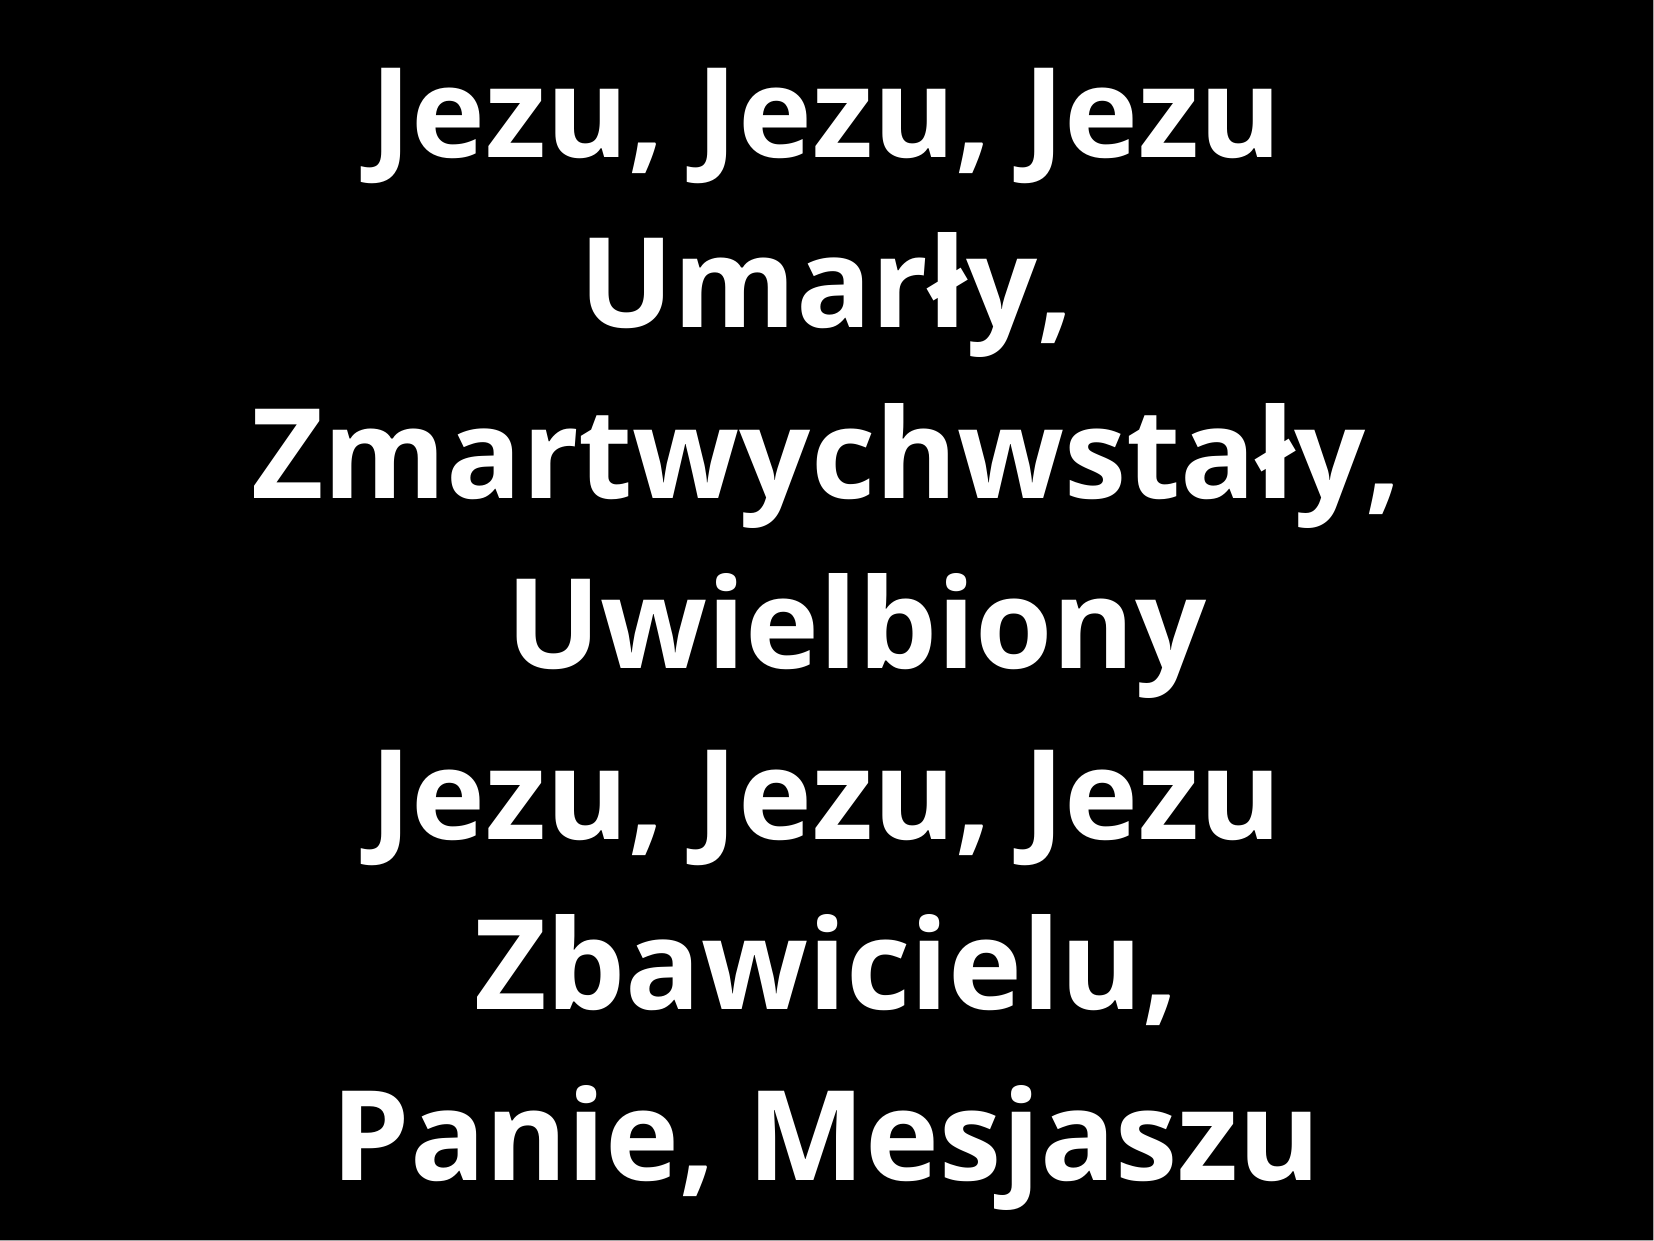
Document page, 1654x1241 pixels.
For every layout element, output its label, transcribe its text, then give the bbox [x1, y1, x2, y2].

title Jezu, Jezu, Jezu Umarły, Zmartwychwstały, pppUwielbiony Jezu, Jezu, Jezu Zbawicielu, Panie, Mesjaszu [0, 0, 1654, 1241]
